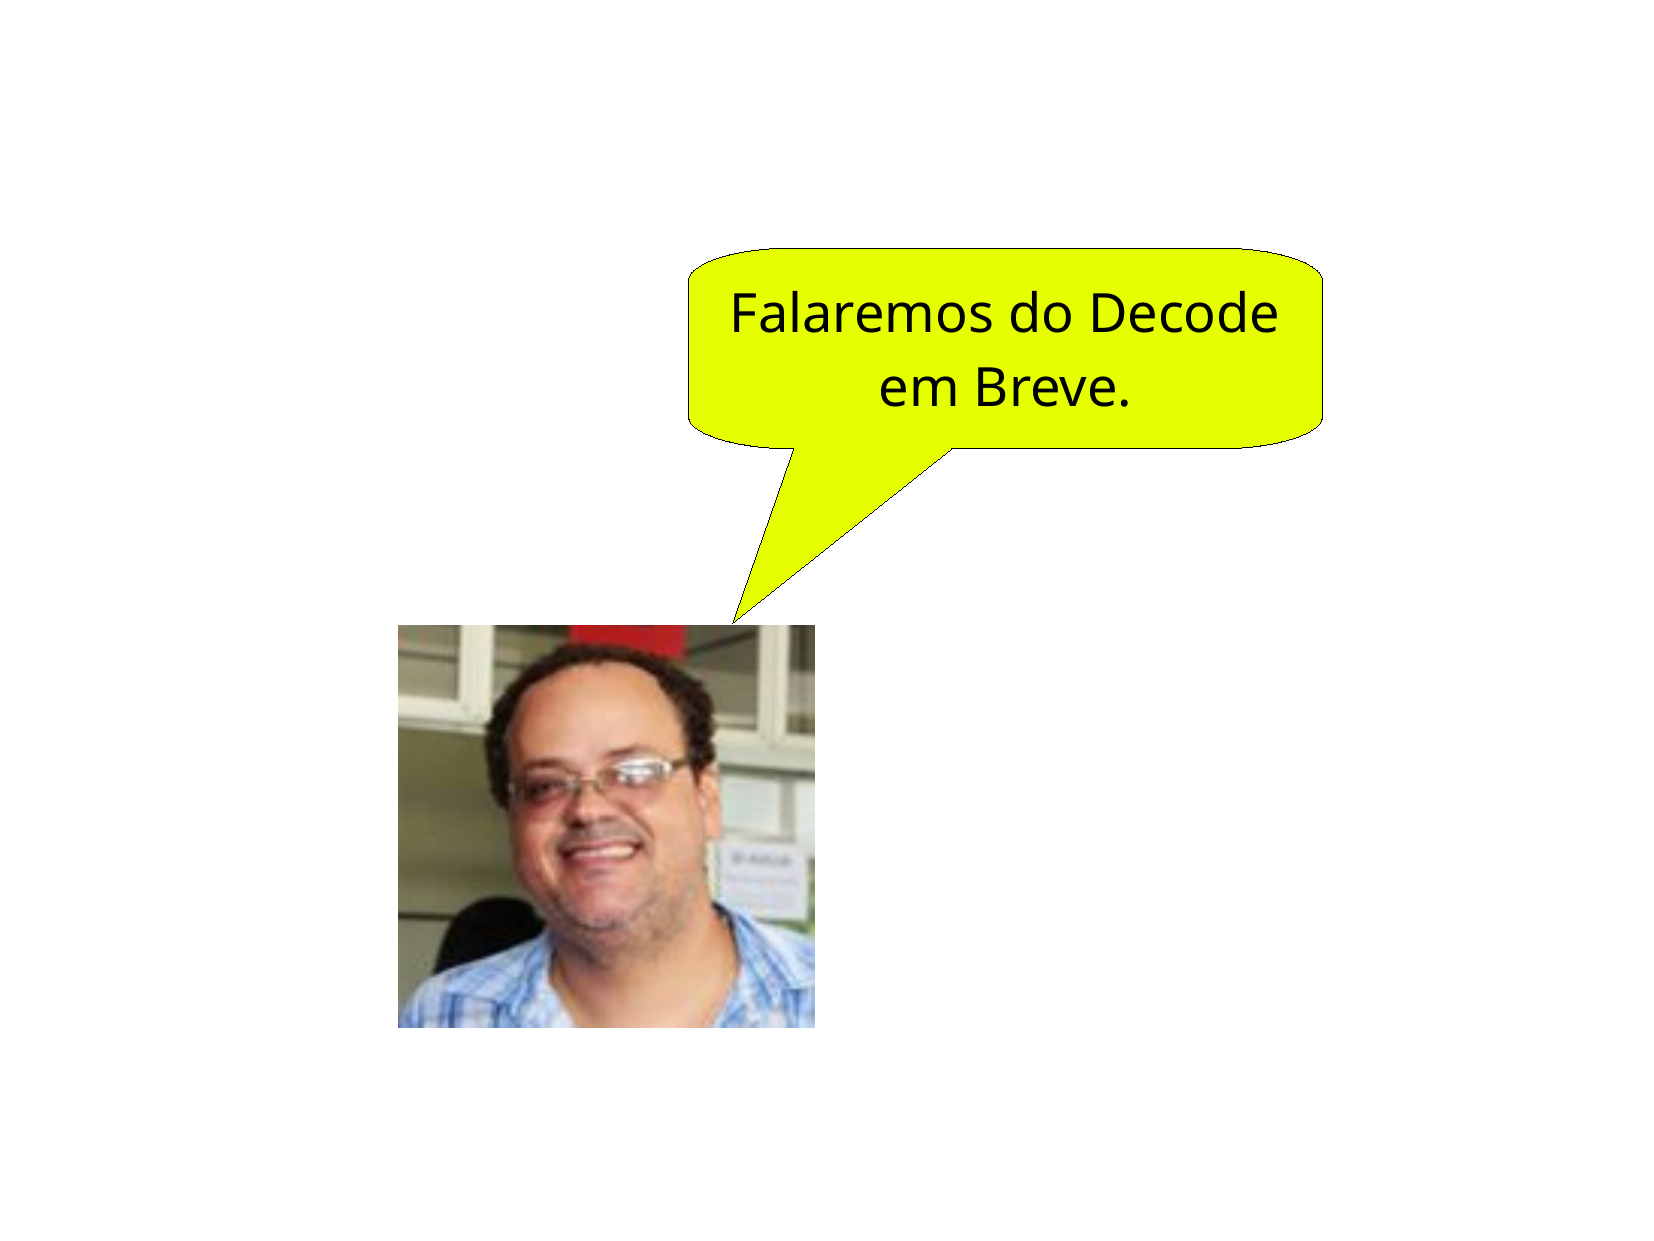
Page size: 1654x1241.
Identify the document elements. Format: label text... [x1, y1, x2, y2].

text_box Falaremos do Decode em Breve. [688, 248, 1323, 624]
picture [398, 625, 815, 1028]
